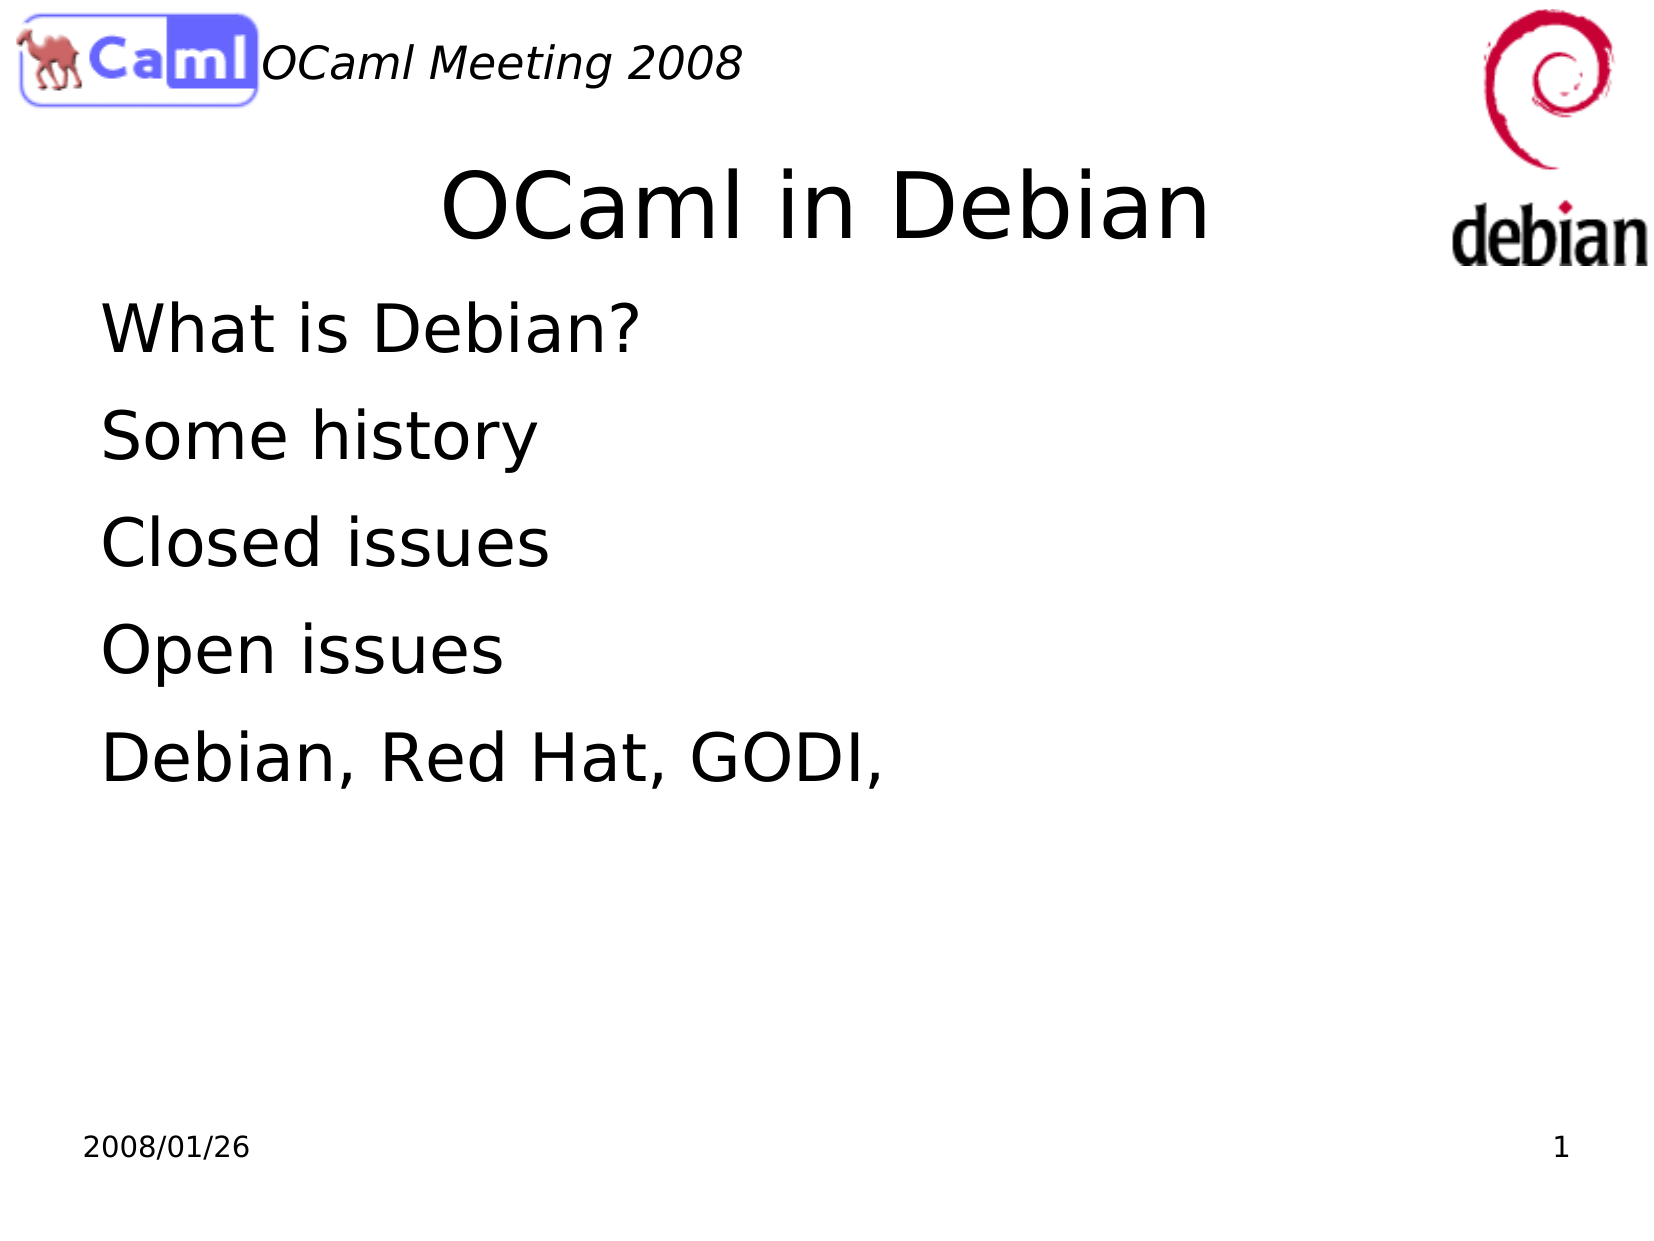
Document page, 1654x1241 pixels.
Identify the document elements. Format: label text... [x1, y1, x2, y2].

list What is Debian? Some history Closed issues Open issues Debian, Red Hat, GODI, [82, 290, 1571, 1109]
picture [1445, 9, 1654, 266]
picture [13, 3, 266, 119]
title OCaml in Debian [82, 118, 1571, 290]
